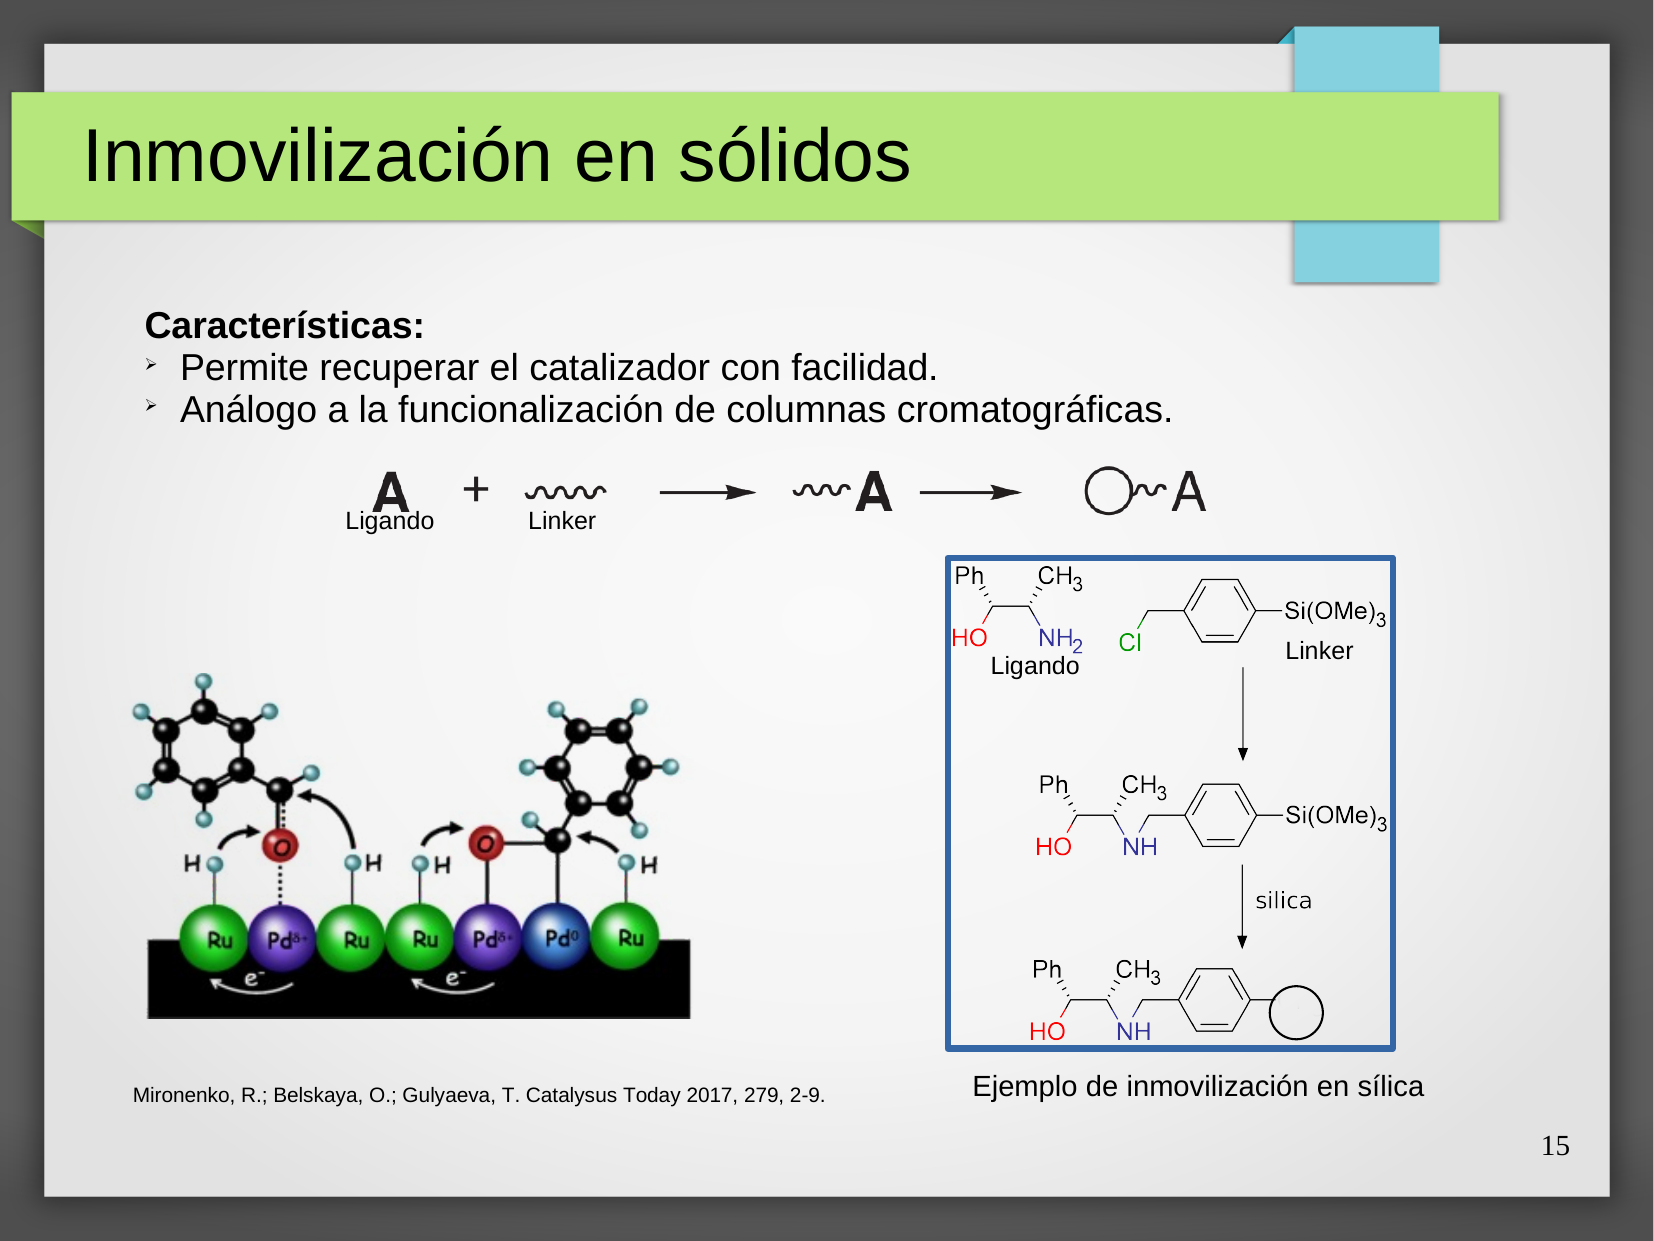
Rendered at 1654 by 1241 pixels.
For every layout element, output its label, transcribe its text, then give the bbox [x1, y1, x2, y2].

text_box Linker [1270, 630, 1390, 676]
title Inmovilización en sólidos [82, 94, 1264, 213]
text_box Ligando [975, 645, 1096, 691]
text_box Características: Permite recuperar el catalizador con facilidad. Análogo a la funcionalización de columnas cromatográficas. [129, 295, 1217, 437]
text_box Mironenko, R.; Belskaya, O.; Gulyaeva, T. Catalysus Today 2017, 279, 2-9. [118, 1074, 957, 1113]
text_box Ejemplo de inmovilización en sílica [957, 1063, 1440, 1114]
text_box Ligando [330, 500, 450, 545]
picture [0, 0, 1654, 1241]
